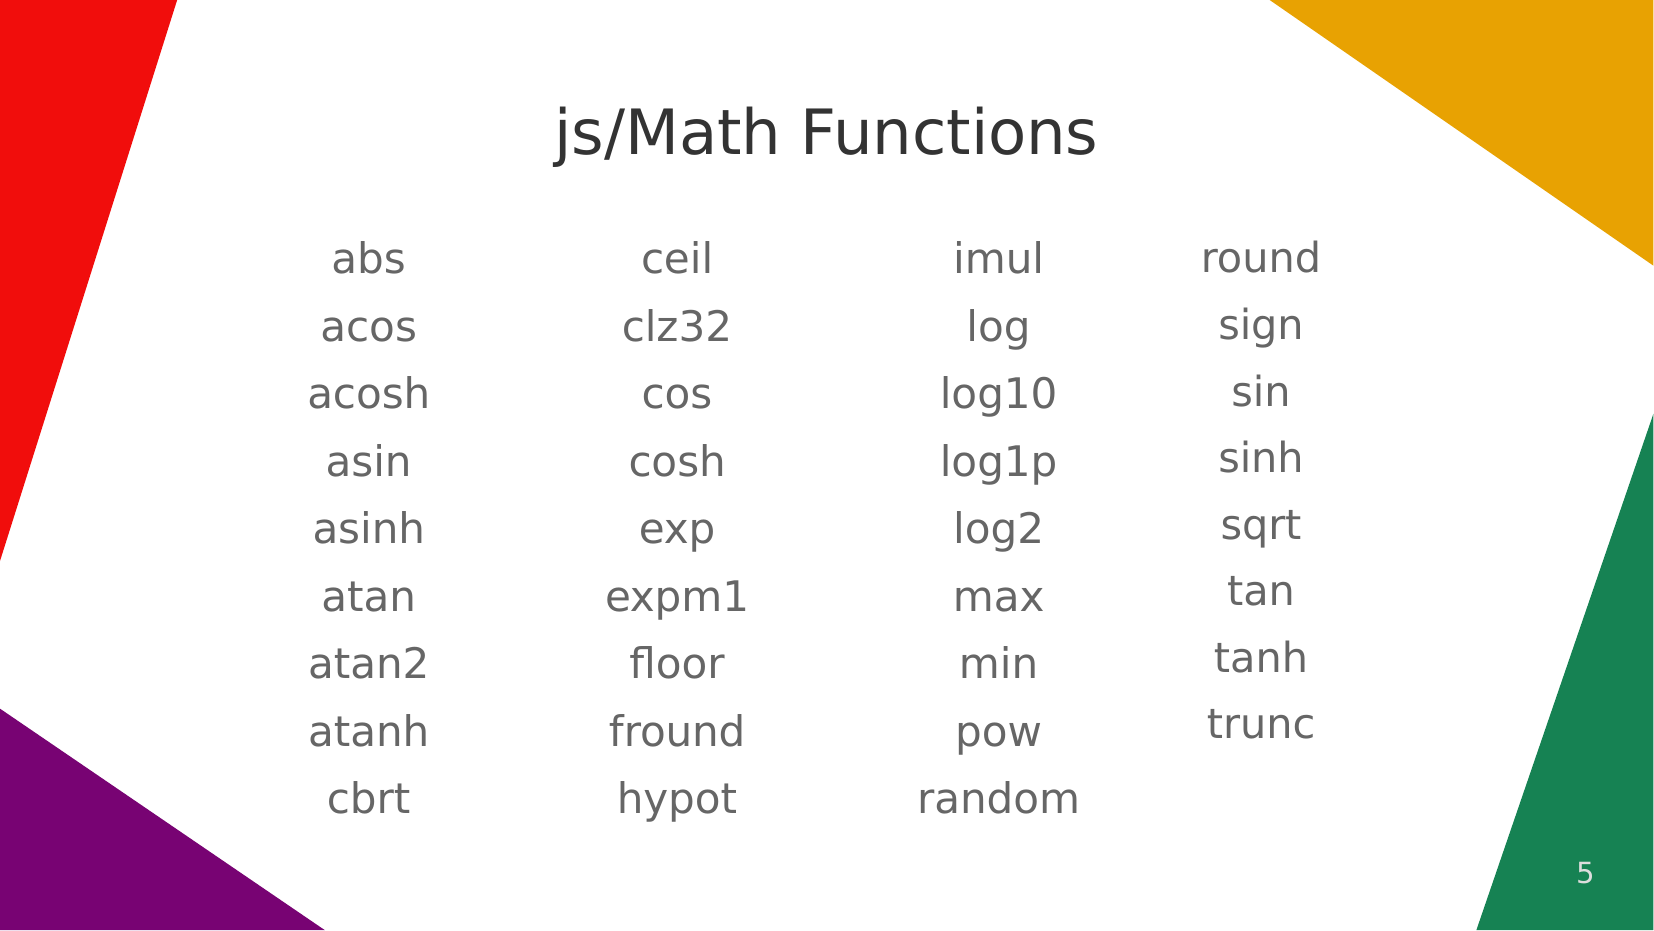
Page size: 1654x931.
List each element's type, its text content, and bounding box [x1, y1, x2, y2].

title js/Math Functions [118, 59, 1536, 207]
list abs acos acosh asin asinh atan atan2 atanh cbrt [277, 234, 460, 826]
list imul log log10 log1p log2 max min pow random [886, 234, 1112, 826]
list ceil clz32 cos cosh exp expm1 floor fround hypot [586, 234, 769, 826]
list round sign sin sinh sqrt tan tanh trunc [1148, 234, 1374, 751]
